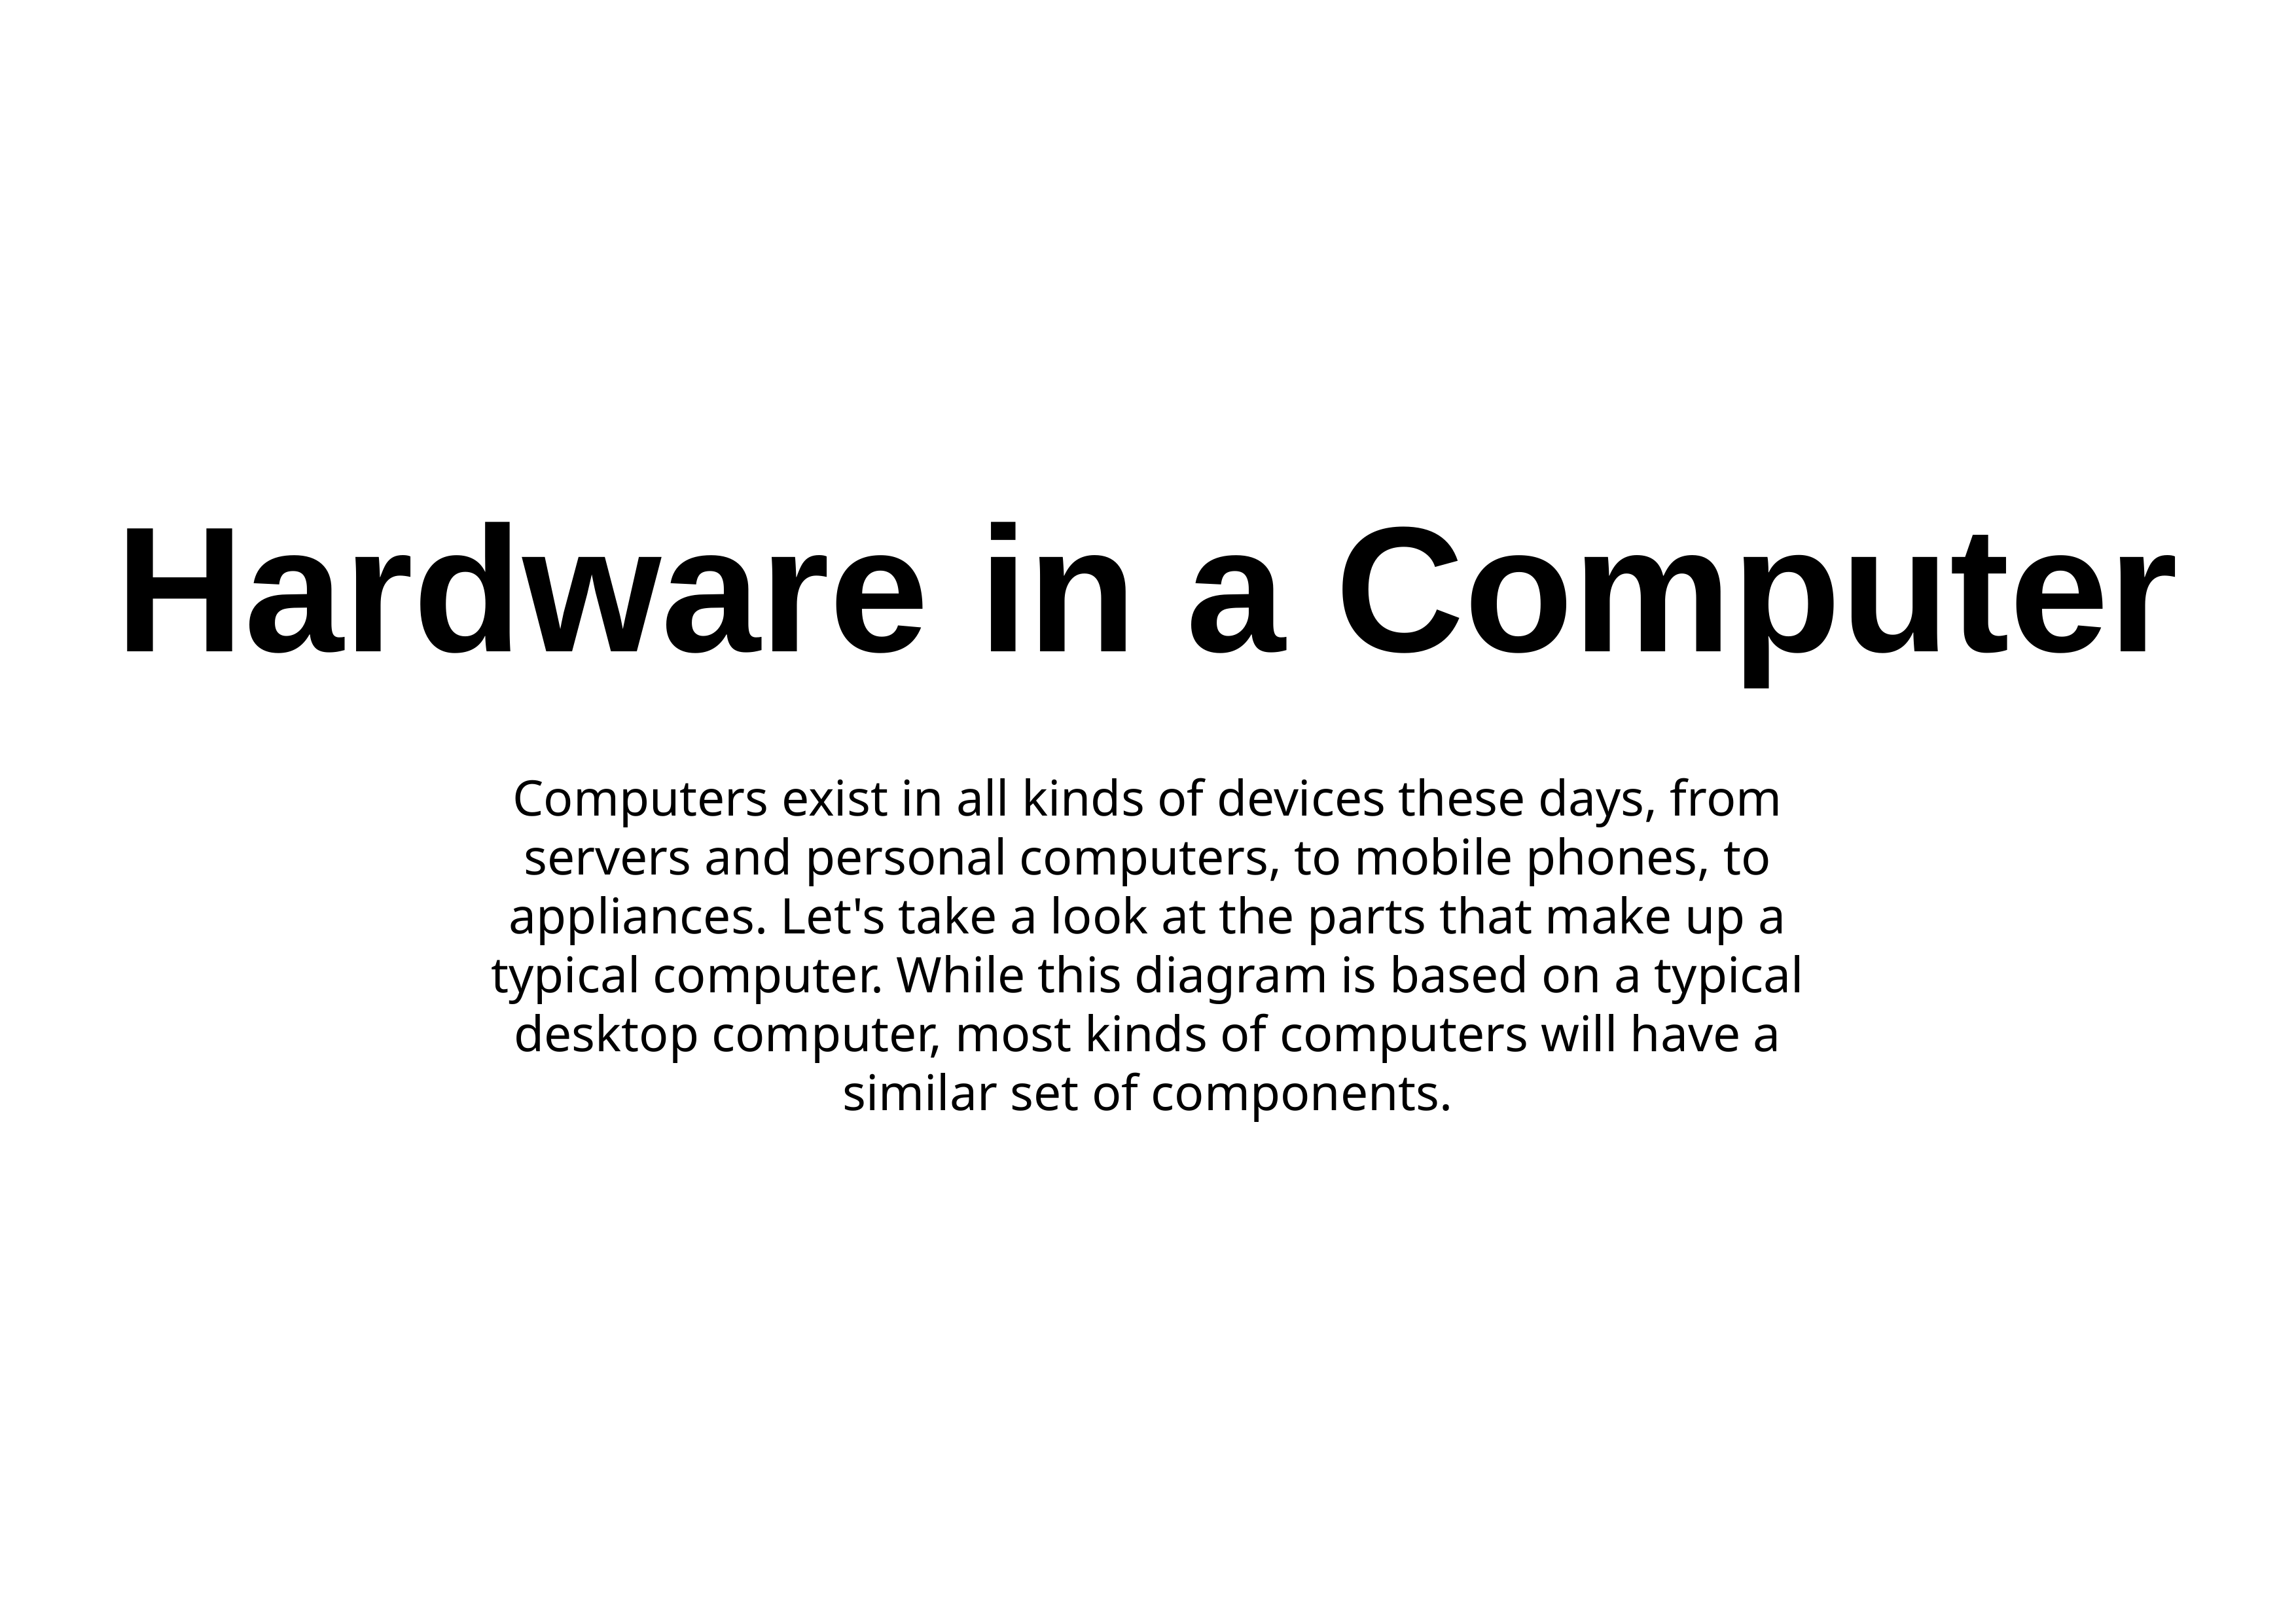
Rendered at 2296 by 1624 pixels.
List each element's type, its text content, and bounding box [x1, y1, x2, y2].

text_box Computers exist in all kinds of devices these days, from servers and personal computers, to mobile phones, to appliances. Let's take a look at the parts that make up a typical computer. While this diagram is based on a typical desktop computer, most kinds of computers will have a similar set of components. [456, 757, 1840, 1130]
title Hardware in a Computer [78, 490, 2218, 671]
